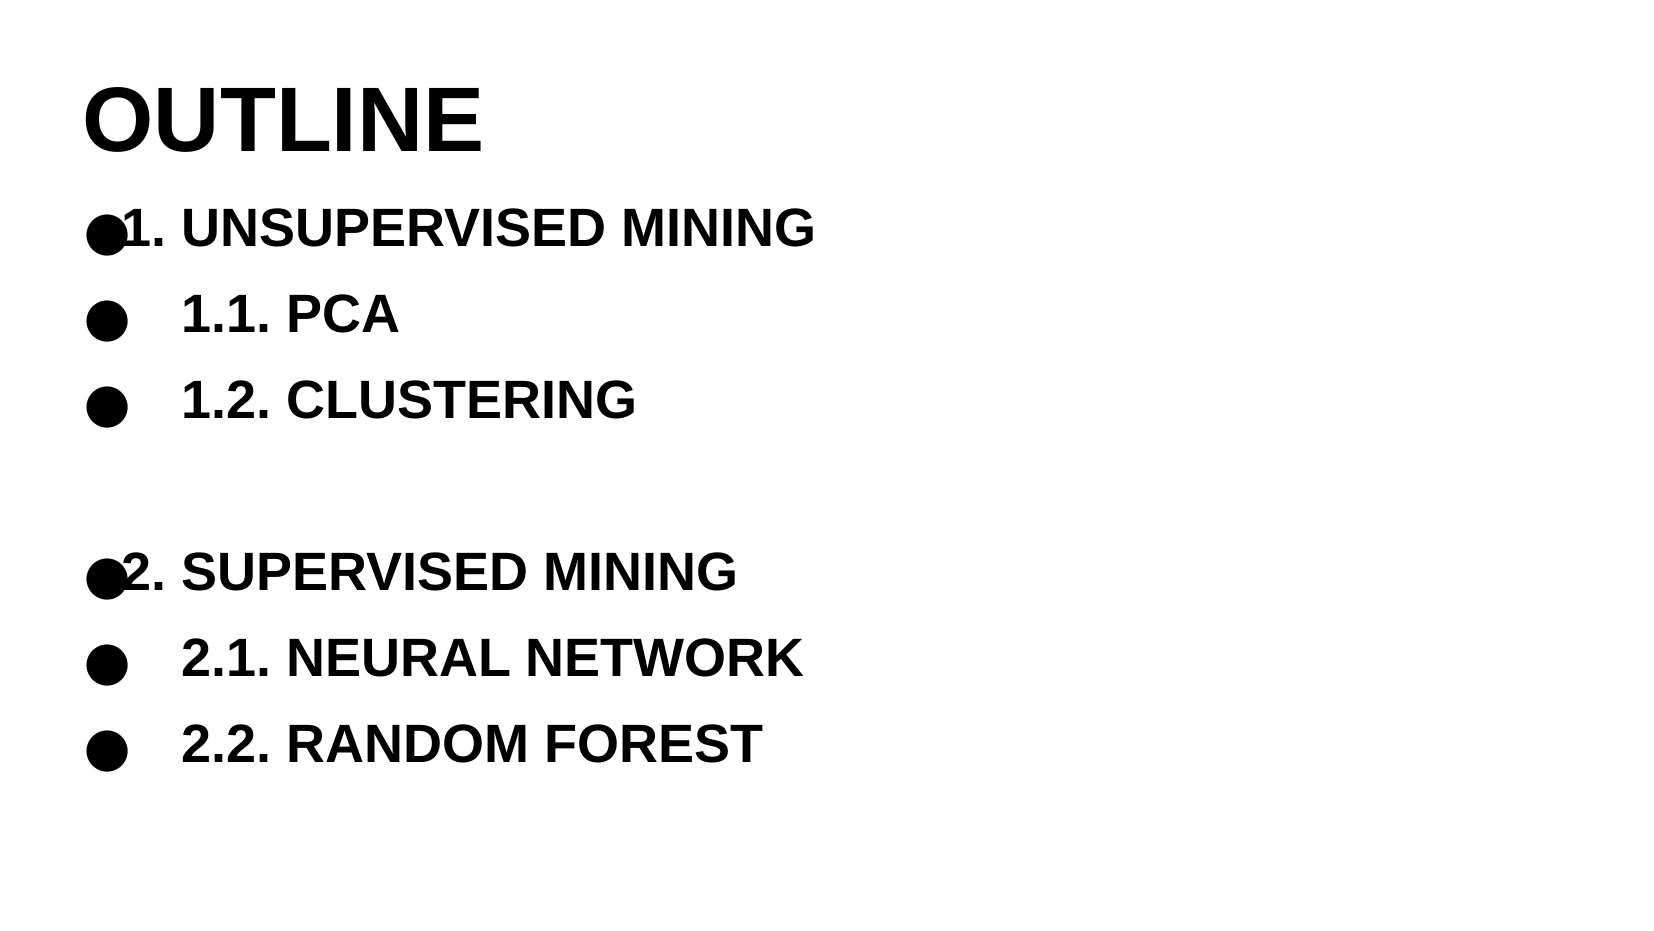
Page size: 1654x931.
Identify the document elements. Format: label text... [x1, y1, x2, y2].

text_box 1. UNSUPERVISED MINING 1.1. PCA 1.2. CLUSTERING 2. SUPERVISED MINING 2.1. NEURAL NETWORK 2.2. RANDOM FOREST [70, 192, 1170, 780]
text_box OUTLINE [82, 37, 1571, 193]
